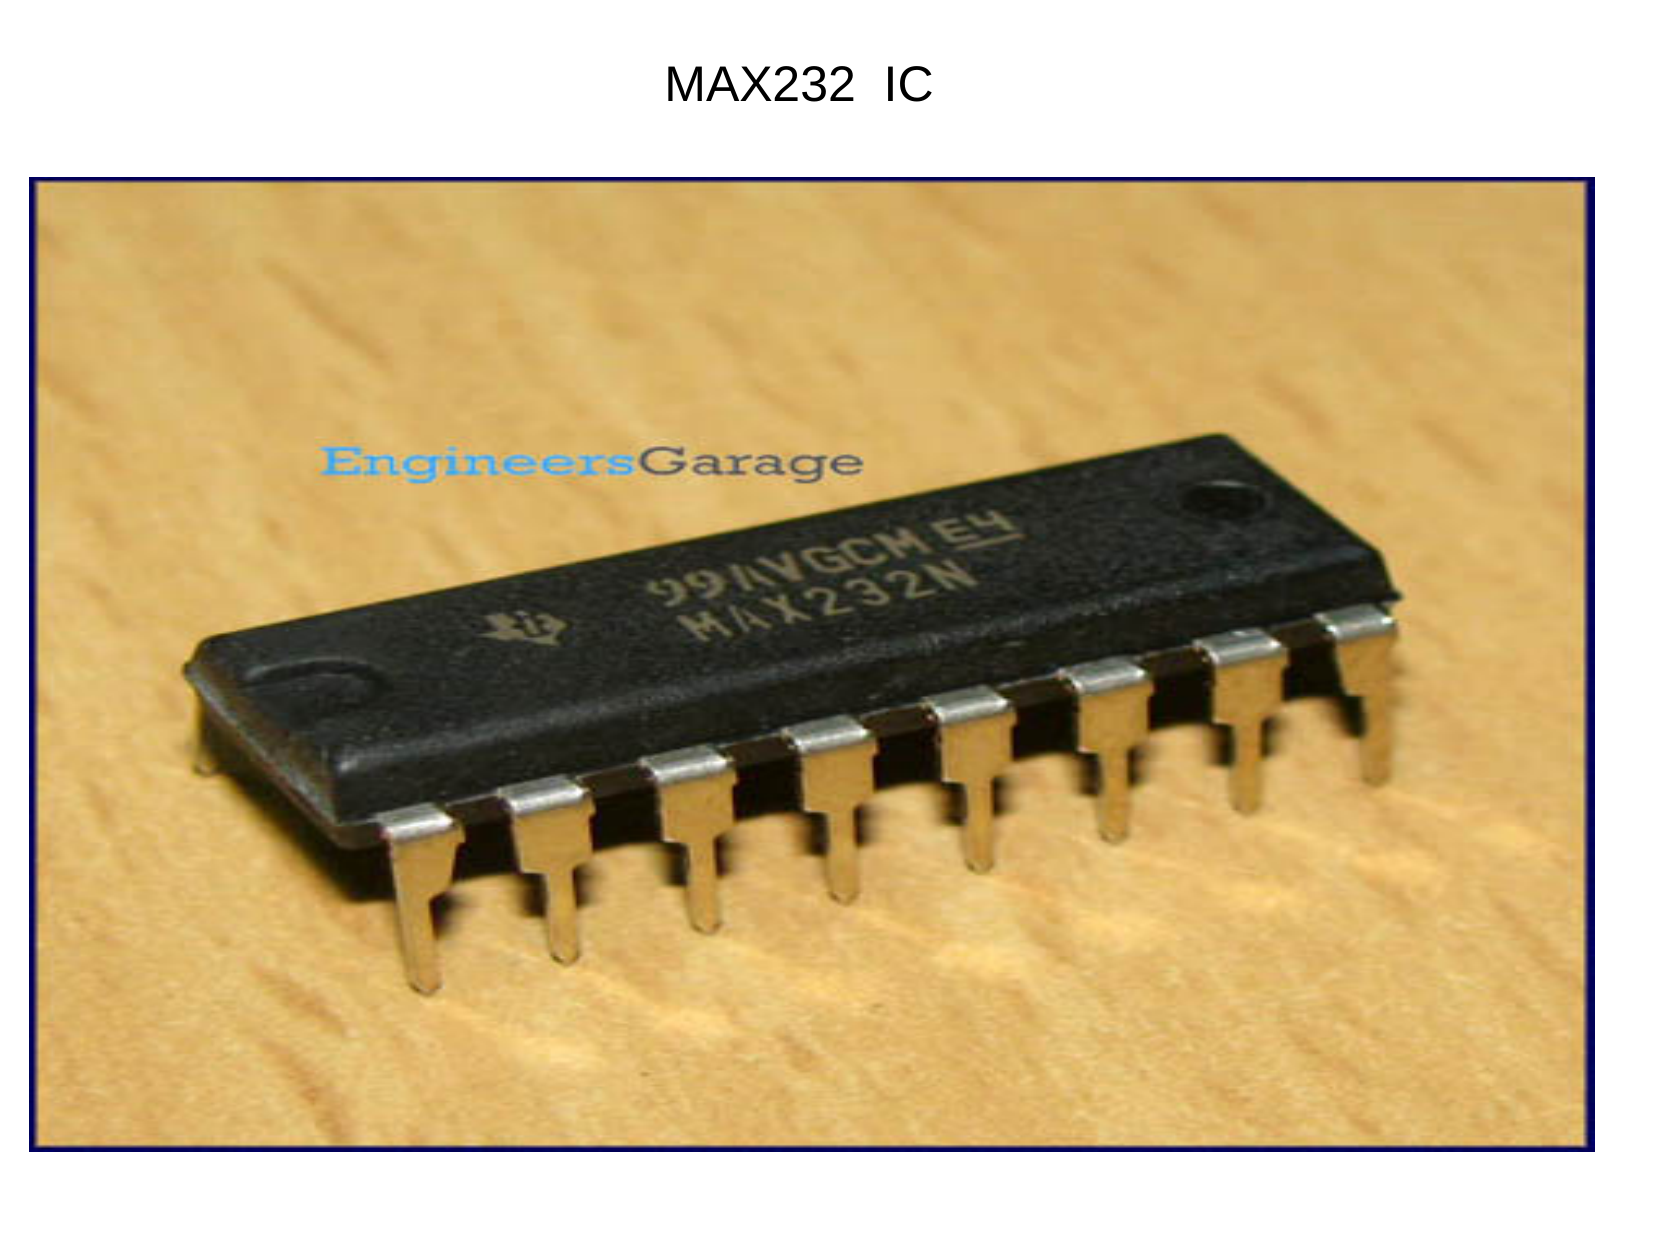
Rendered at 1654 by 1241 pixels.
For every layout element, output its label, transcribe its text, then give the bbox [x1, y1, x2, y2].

text_box MAX232 IC [649, 48, 972, 207]
picture [29, 177, 1595, 1152]
